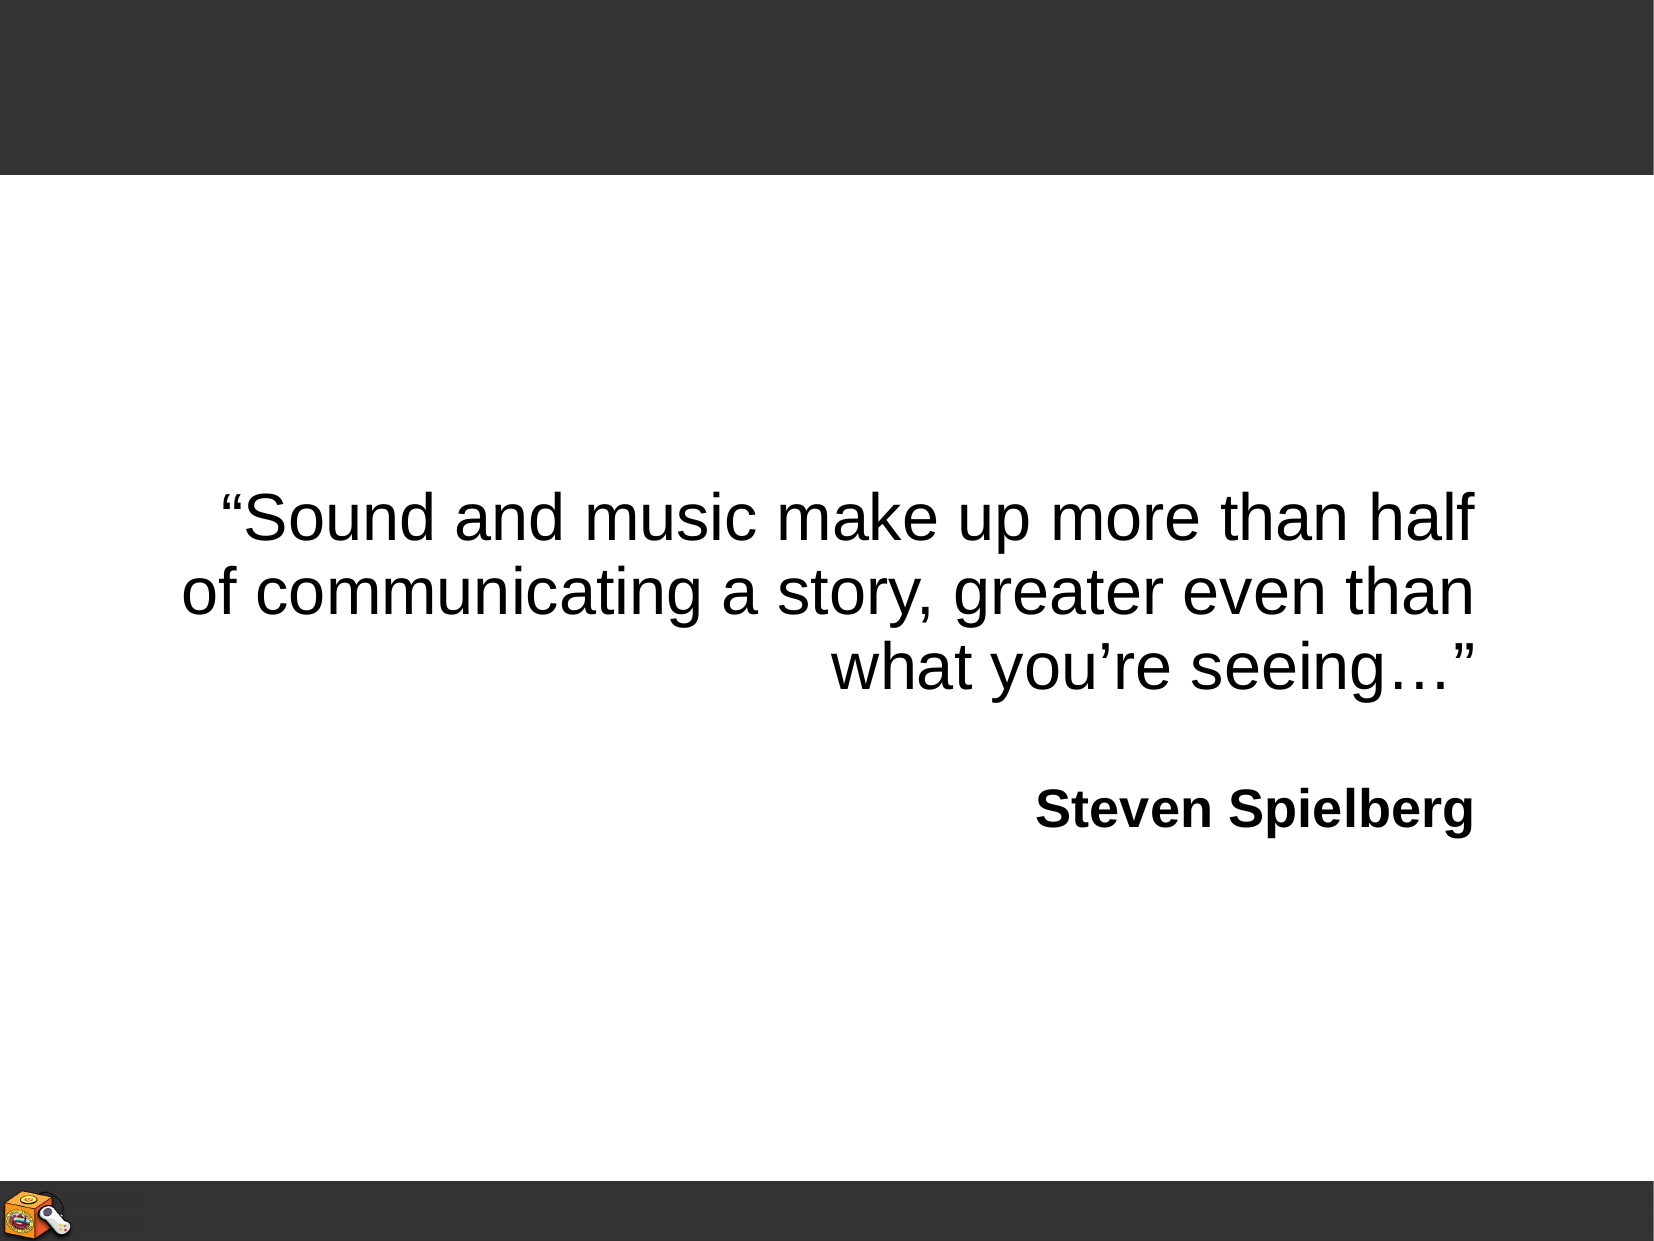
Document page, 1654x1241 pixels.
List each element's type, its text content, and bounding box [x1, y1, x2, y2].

subtitle “Sound and music make up more than half of communicating a story, greater even than what you’re seeing…” Steven Spielberg [112, 248, 1477, 1071]
picture [0, 0, 1654, 175]
picture [0, 1181, 1654, 1241]
